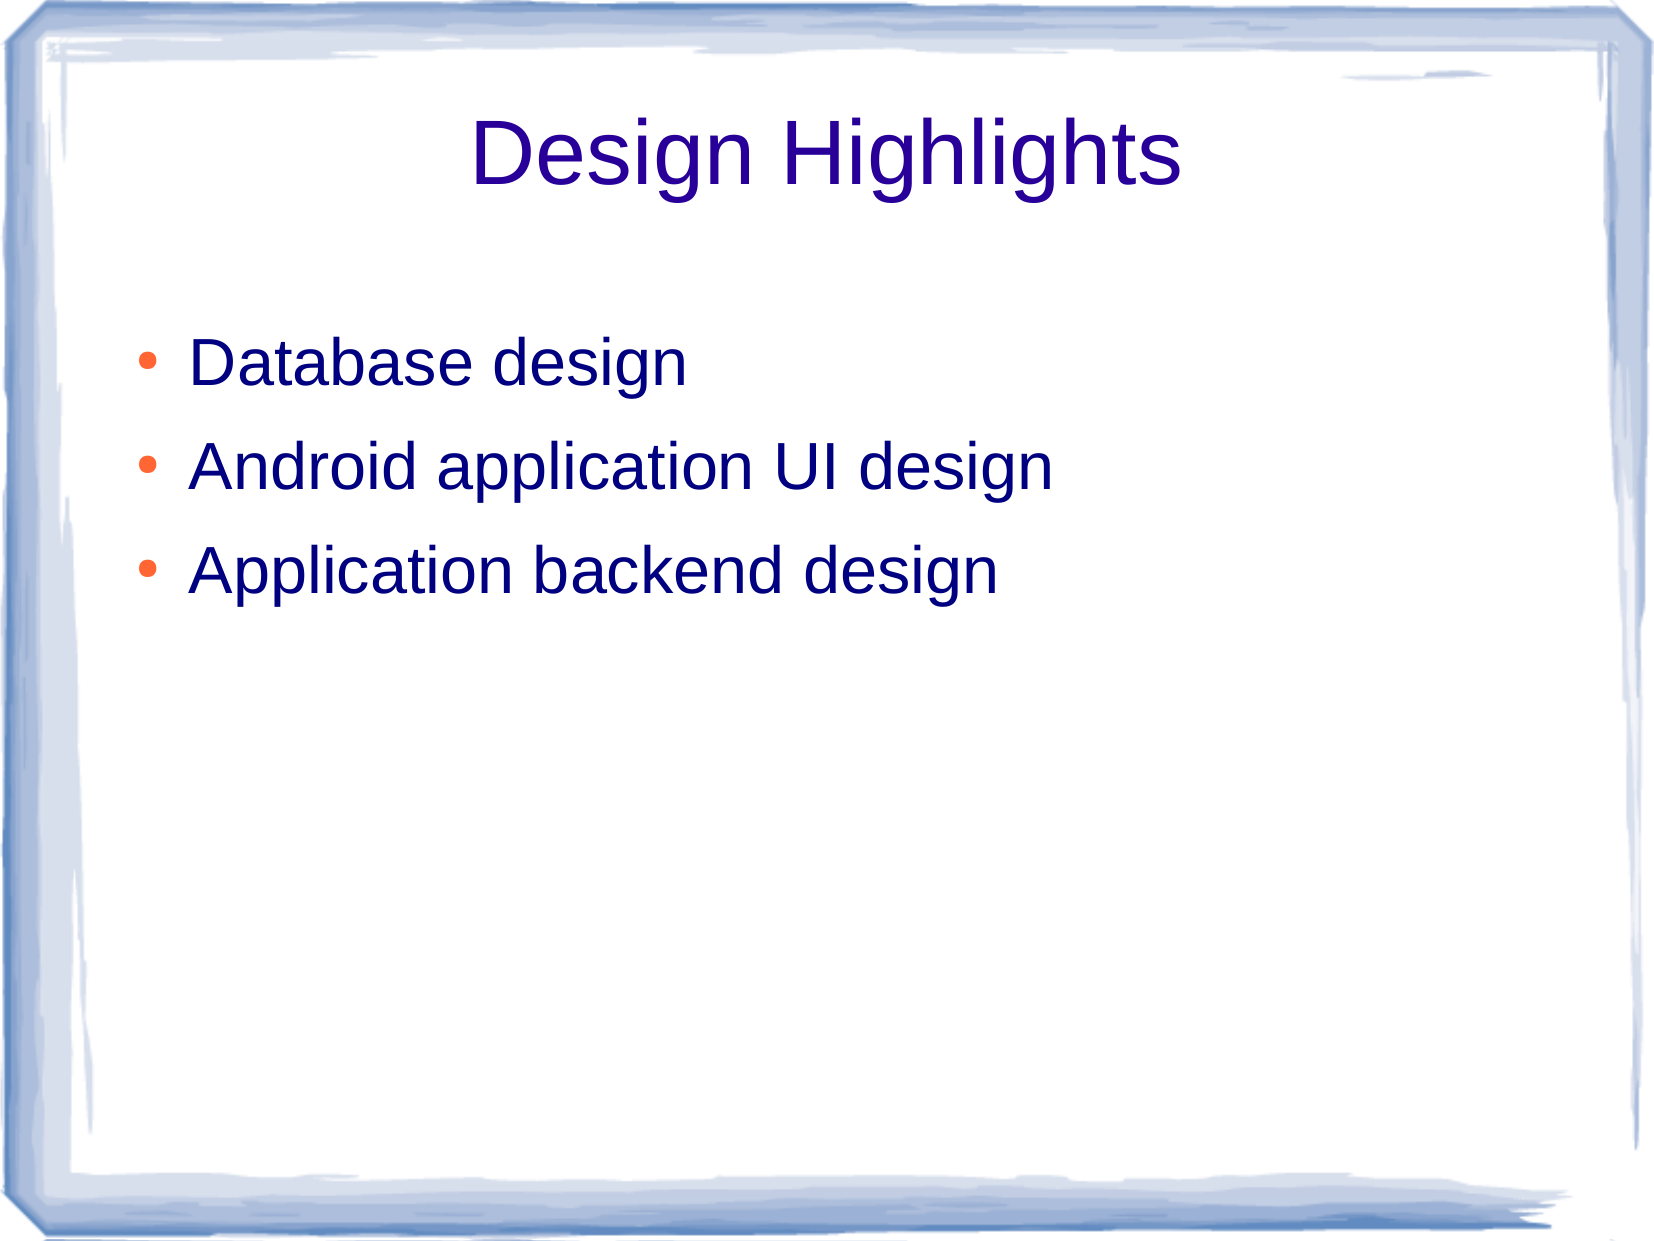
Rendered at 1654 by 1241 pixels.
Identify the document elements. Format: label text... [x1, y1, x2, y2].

picture [0, 0, 1654, 1241]
title Design Highlights [82, 49, 1571, 257]
list Database design Android application UI design Application backend design [118, 324, 1571, 1045]
